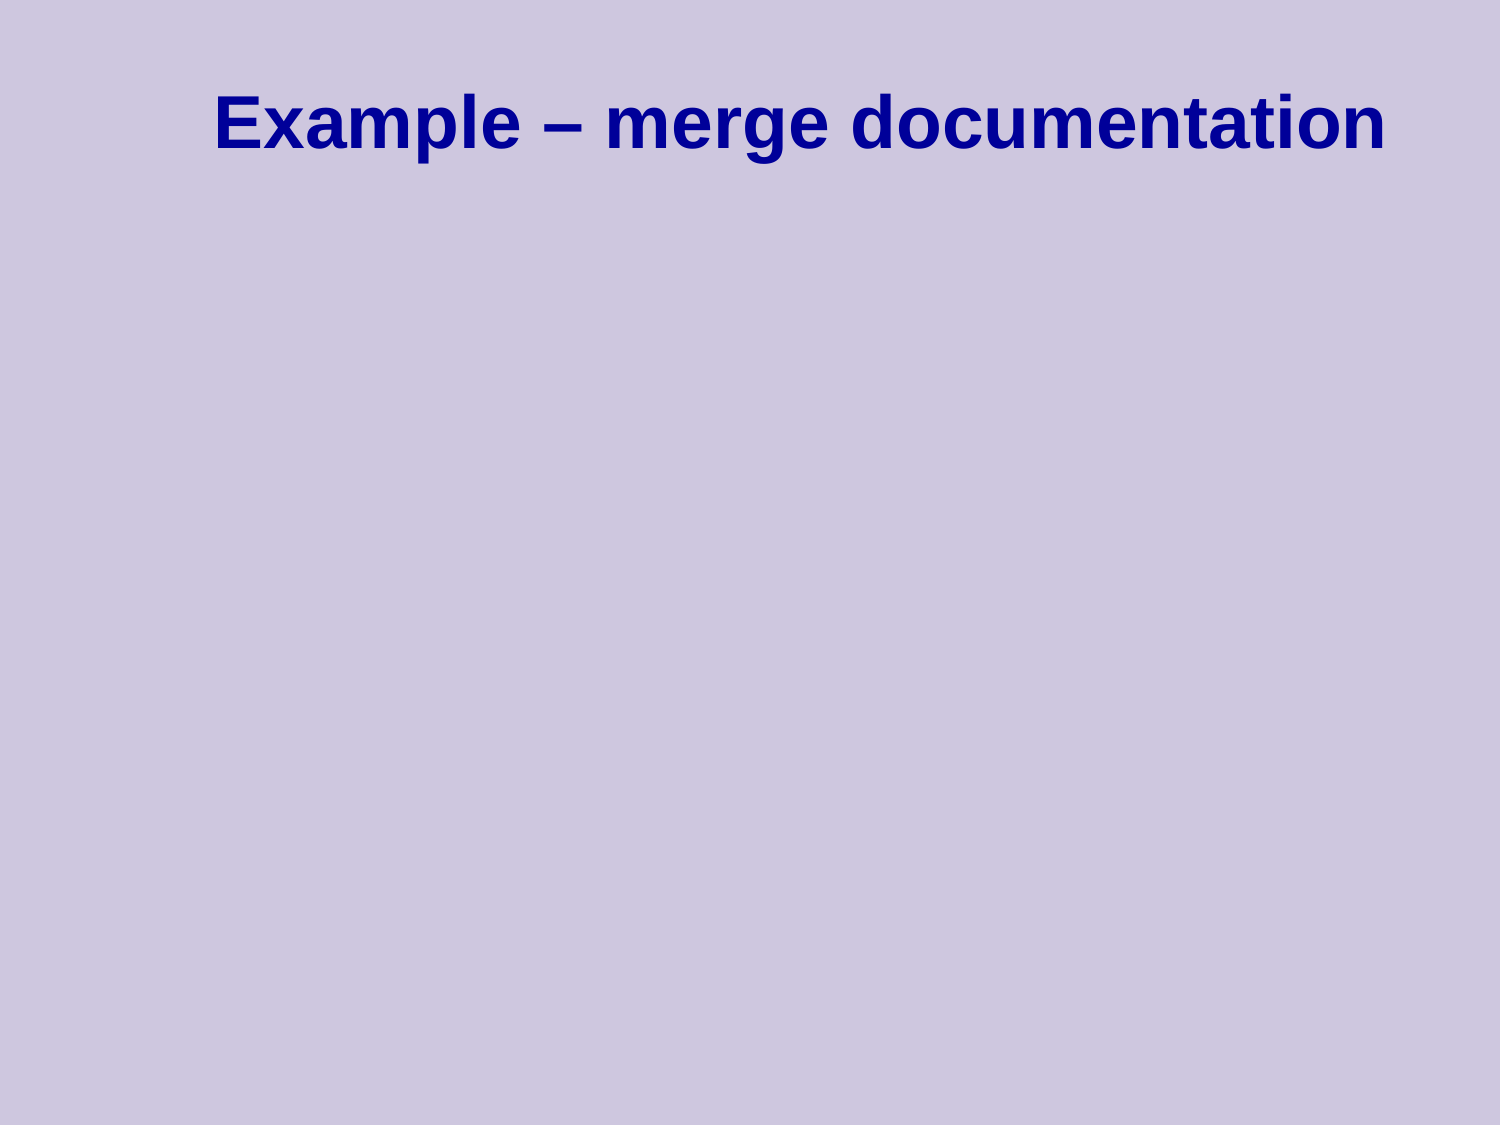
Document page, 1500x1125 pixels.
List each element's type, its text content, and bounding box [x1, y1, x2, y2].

title Example – merge documentation [198, 17, 1462, 220]
